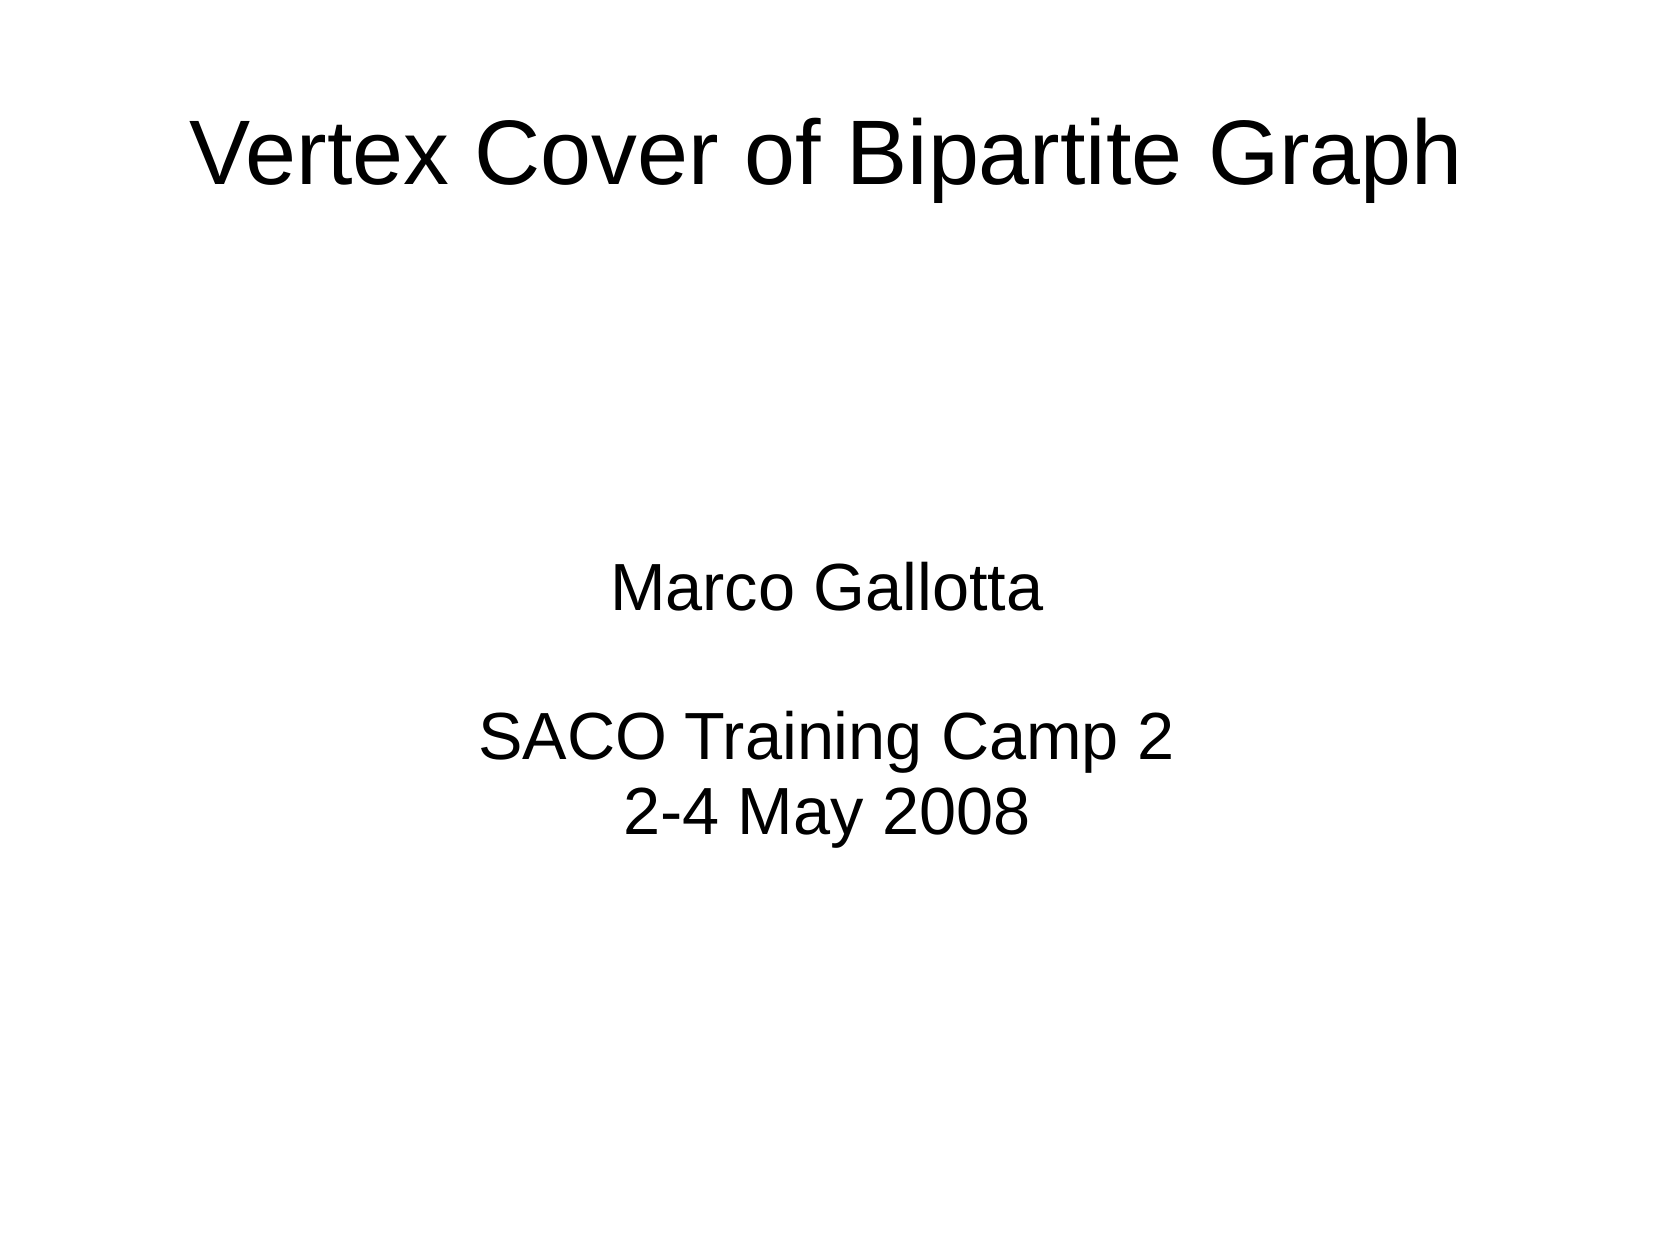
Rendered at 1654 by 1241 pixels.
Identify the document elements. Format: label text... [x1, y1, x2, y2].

title Vertex Cover of Bipartite Graph [82, 56, 1571, 250]
subtitle Marco Gallotta SACO Training Camp 2 2-4 May 2008 [82, 297, 1571, 1102]
